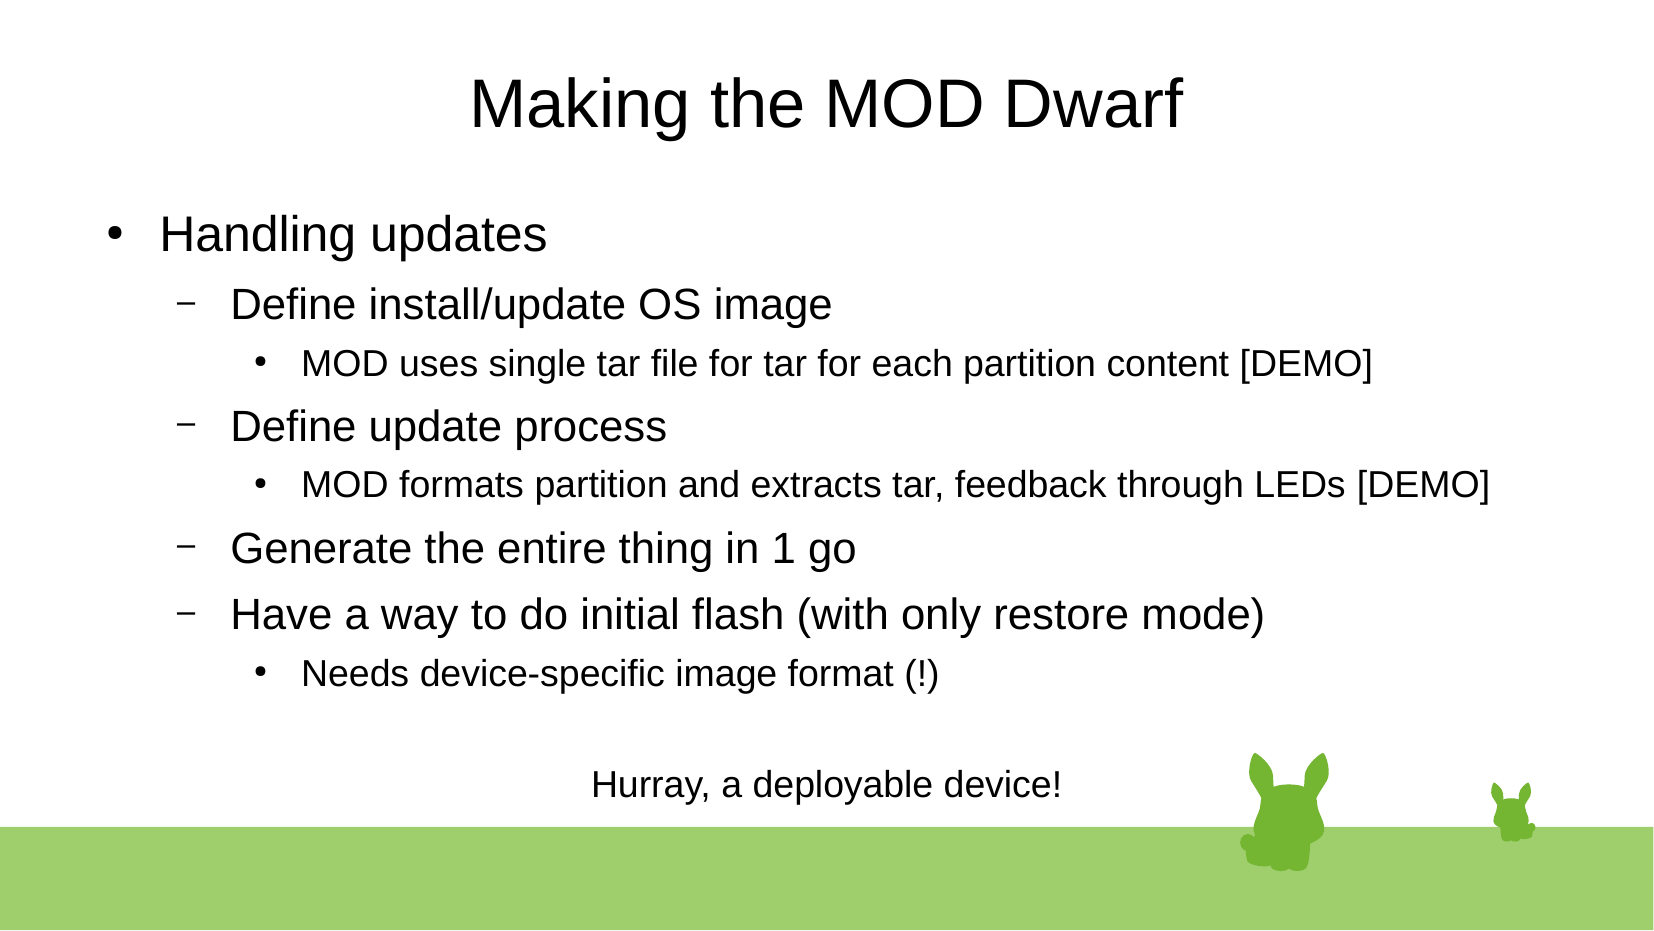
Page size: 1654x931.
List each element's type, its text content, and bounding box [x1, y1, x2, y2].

title Making the MOD Dwarf [88, 29, 1565, 178]
text_box Hurray, a deployable device! [576, 755, 1078, 813]
list Handling updates Define install/update OS image MOD uses single tar file for tar for each partition content [DEMO] Define update process MOD formats partition and extracts tar, feedback through LEDs [DEMO] Generate the entire thing in 1 go Have a way to do initial flash (with only restore mode) Needs device-specific image format (!) [88, 206, 1565, 739]
